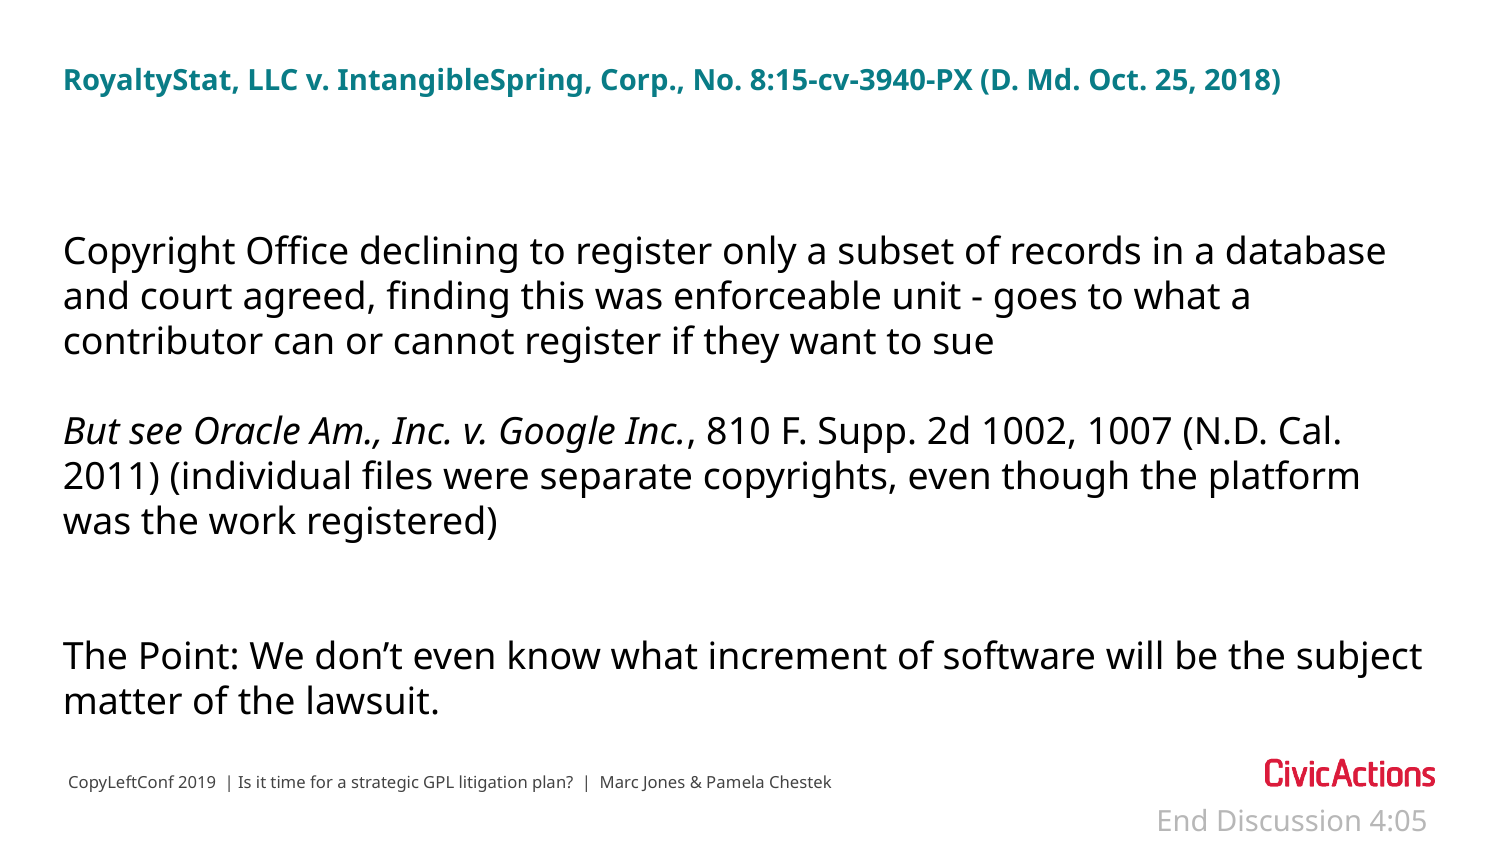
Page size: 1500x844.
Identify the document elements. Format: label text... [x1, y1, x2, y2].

list Copyright Office declining to register only a subset of records in a database and court agreed, finding this was enforceable unit - goes to what a contributor can or cannot register if they want to sue But see Oracle Am., Inc. v. Google Inc., 810 F. Supp. 2d 1002, 1007 (N.D. Cal. 2011) (individual files were separate copyrights, even though the platform was the work registered) The Point: We don’t even know what increment of software will be the subject matter of the lawsuit. End Discussion 4:05 [53, 136, 1438, 758]
picture [1265, 758, 1435, 787]
text_box CopyLeftConf 2019 | Is it time for a strategic GPL litigation plan? | Marc Jones & Pamela Chestek [53, 757, 1235, 796]
title RoyaltyStat, LLC v. IntangibleSpring, Corp., No. 8:15-cv-3940-PX (D. Md. Oct. 25, 2018) [53, 51, 1438, 136]
